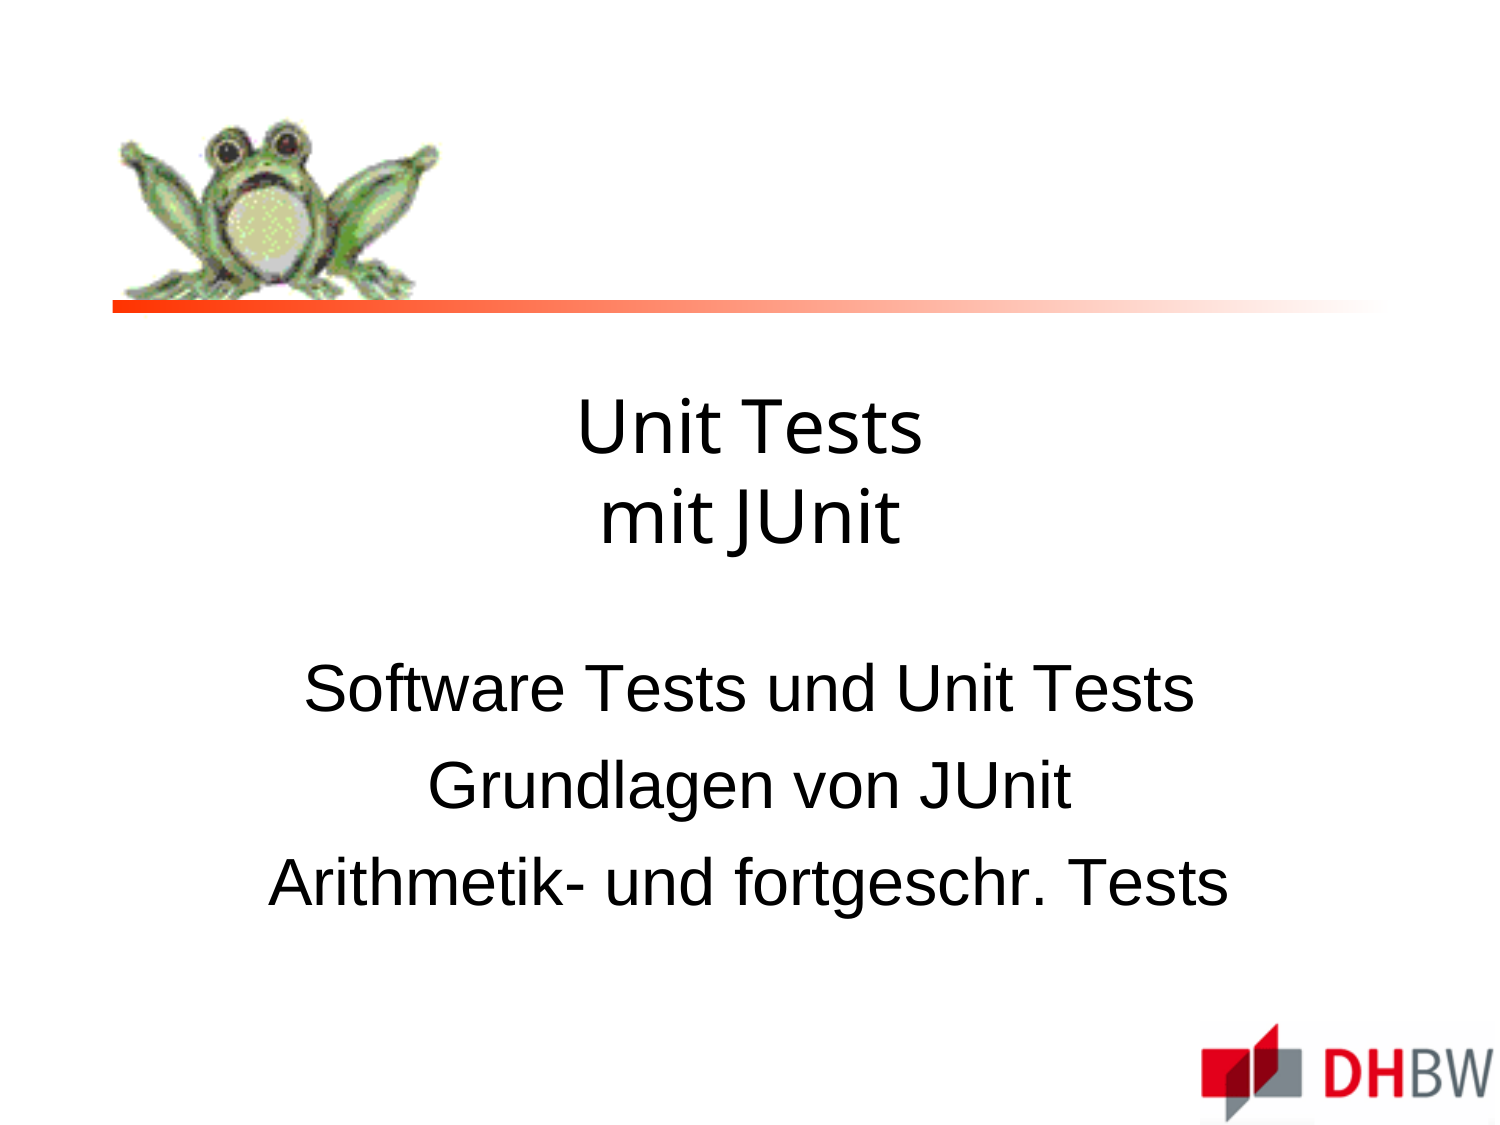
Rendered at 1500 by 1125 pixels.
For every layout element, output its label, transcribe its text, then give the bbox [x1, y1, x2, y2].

text_box [112, 299, 1388, 313]
title Unit Tests mit JUnit [112, 350, 1388, 587]
picture [1200, 1021, 1495, 1125]
picture [99, 109, 460, 325]
subtitle Software Tests und Unit Tests Grundlagen von JUnit Arithmetik- und fortgeschr. Tests [225, 637, 1276, 1007]
